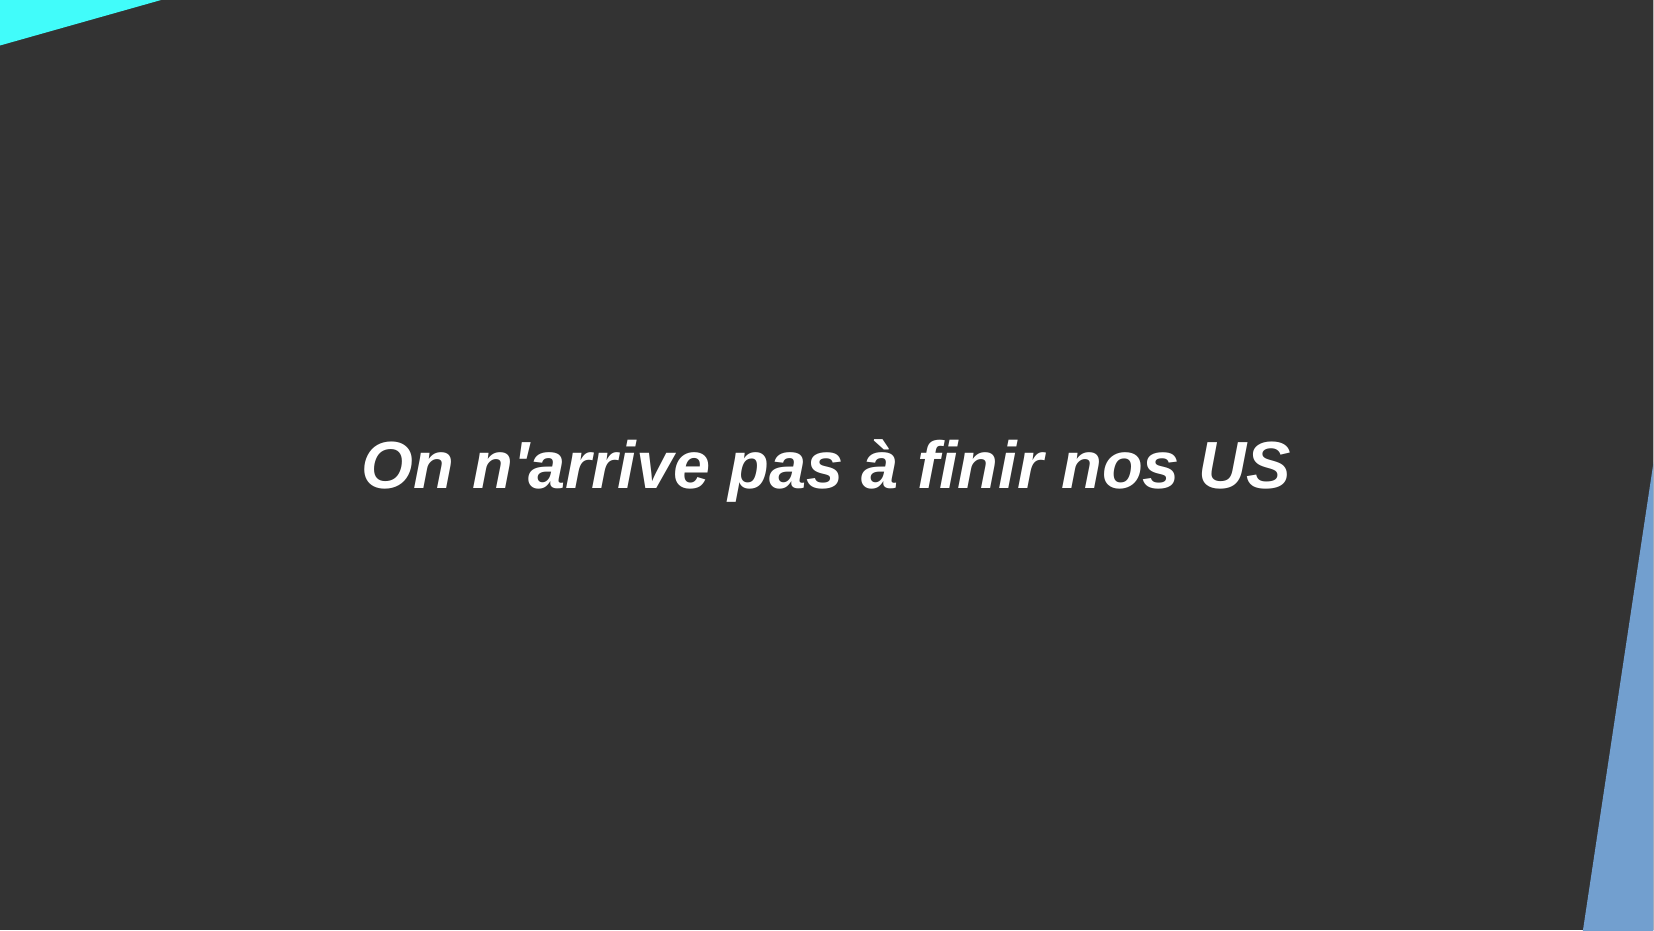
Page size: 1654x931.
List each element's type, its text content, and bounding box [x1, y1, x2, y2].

text_box [0, 0, 162, 46]
title On n'arrive pas à finir nos US [31, 367, 1622, 563]
text_box [1582, 459, 1654, 931]
